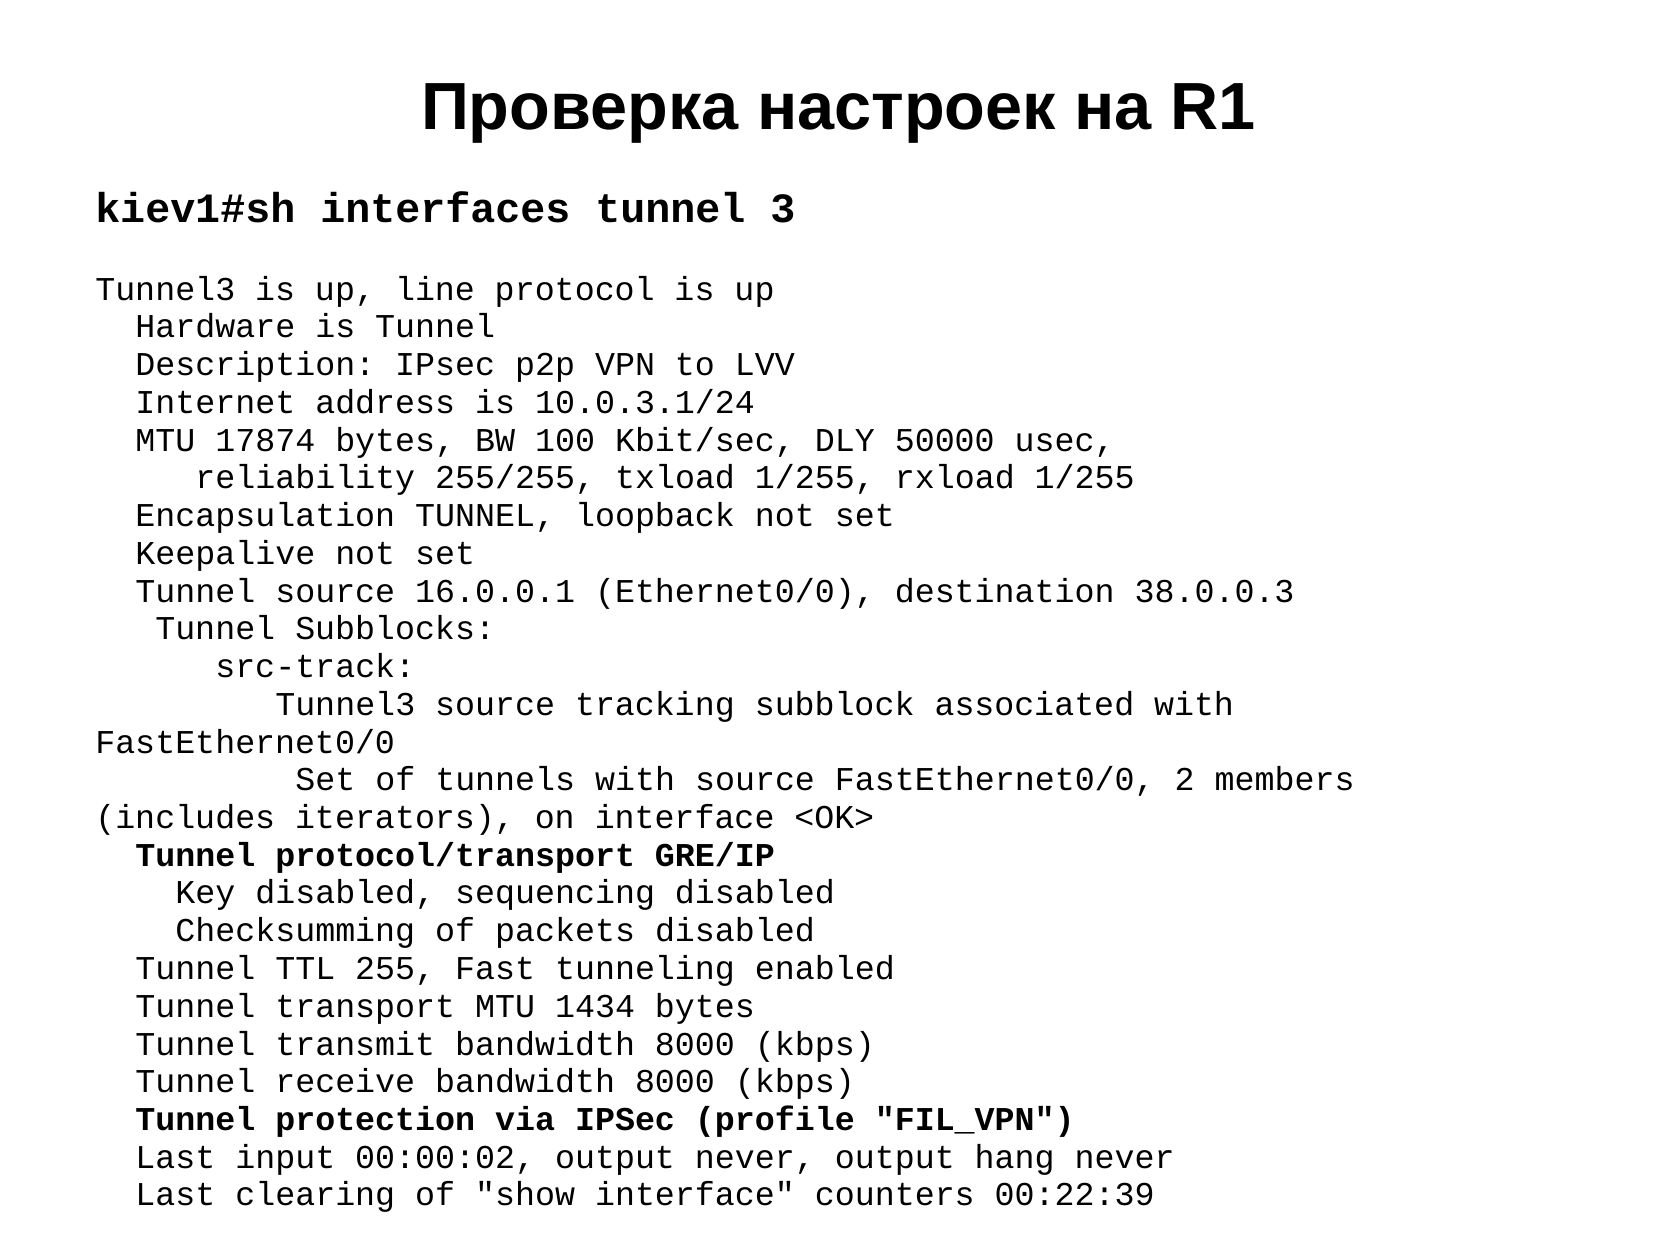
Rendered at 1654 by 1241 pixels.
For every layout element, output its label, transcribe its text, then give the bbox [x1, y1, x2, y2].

list kiev1#sh interfaces tunnel 3 Tunnel3 is up, line protocol is up Hardware is Tunnel Description: IPsec p2p VPN to LVV Internet address is 10.0.3.1/24 MTU 17874 bytes, BW 100 Kbit/sec, DLY 50000 usec, reliability 255/255, txload 1/255, rxload 1/255 Encapsulation TUNNEL, loopback not set Keepalive not set Tunnel source 16.0.0.1 (Ethernet0/0), destination 38.0.0.3 Tunnel Subblocks: src-track: Tunnel3 source tracking subblock associated with FastEthernet0/0 Set of tunnels with source FastEthernet0/0, 2 members (includes iterators), on interface <OK> Tunnel protocol/transport GRE/IP Key disabled, sequencing disabled Checksumming of packets disabled Tunnel TTL 255, Fast tunneling enabled Tunnel transport MTU 1434 bytes Tunnel transmit bandwidth 8000 (kbps) Tunnel receive bandwidth 8000 (kbps) Tunnel protection via IPSec (profile "FIL_VPN") Last input 00:00:02, output never, output hang never Last clearing of "show interface" counters 00:22:39 [95, 187, 1538, 1216]
text_box Проверка настроек на R1 [64, 37, 1613, 151]
